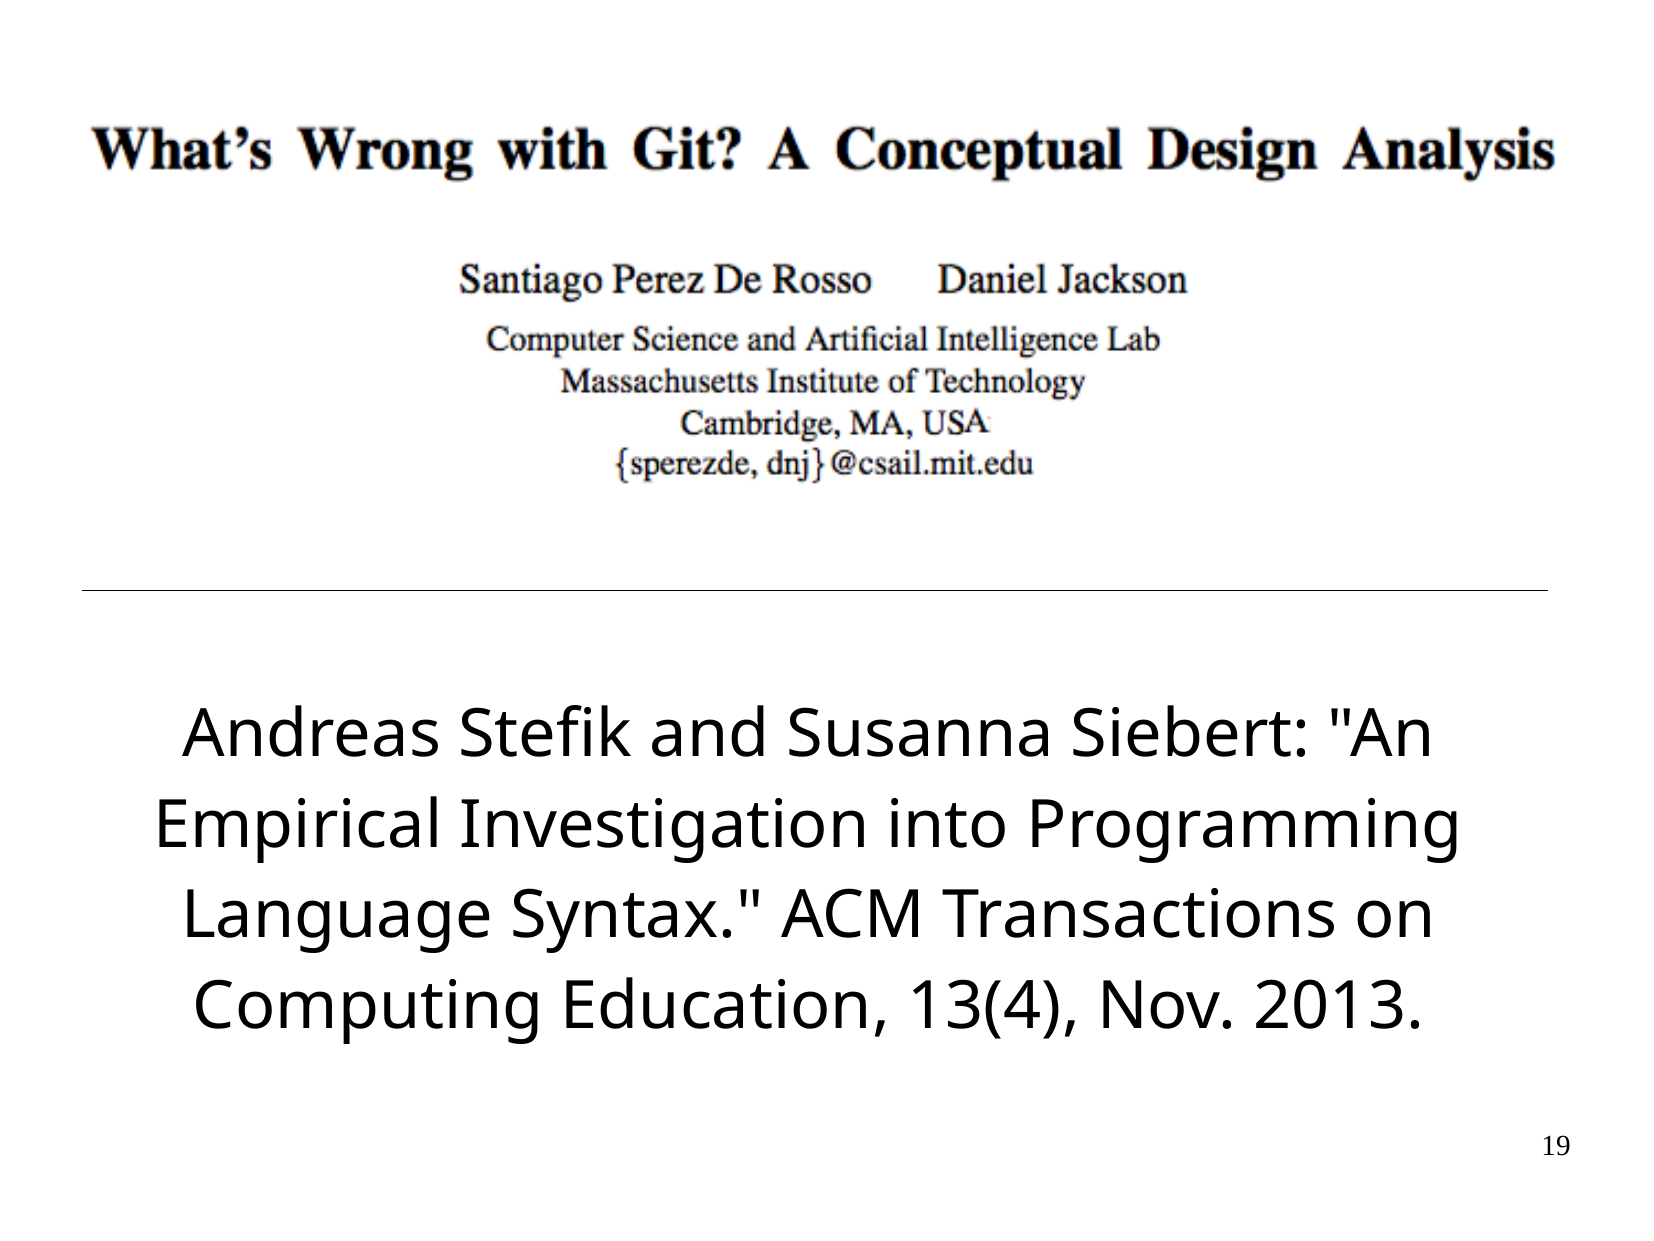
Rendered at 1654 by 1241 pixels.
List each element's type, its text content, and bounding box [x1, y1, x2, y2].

picture [79, 110, 1577, 497]
list Andreas Stefik and Susanna Siebert: "An Empirical Investigation into Programming Language Syntax." ACM Transactions on Computing Education, 13(4), Nov. 2013. [82, 685, 1536, 1146]
